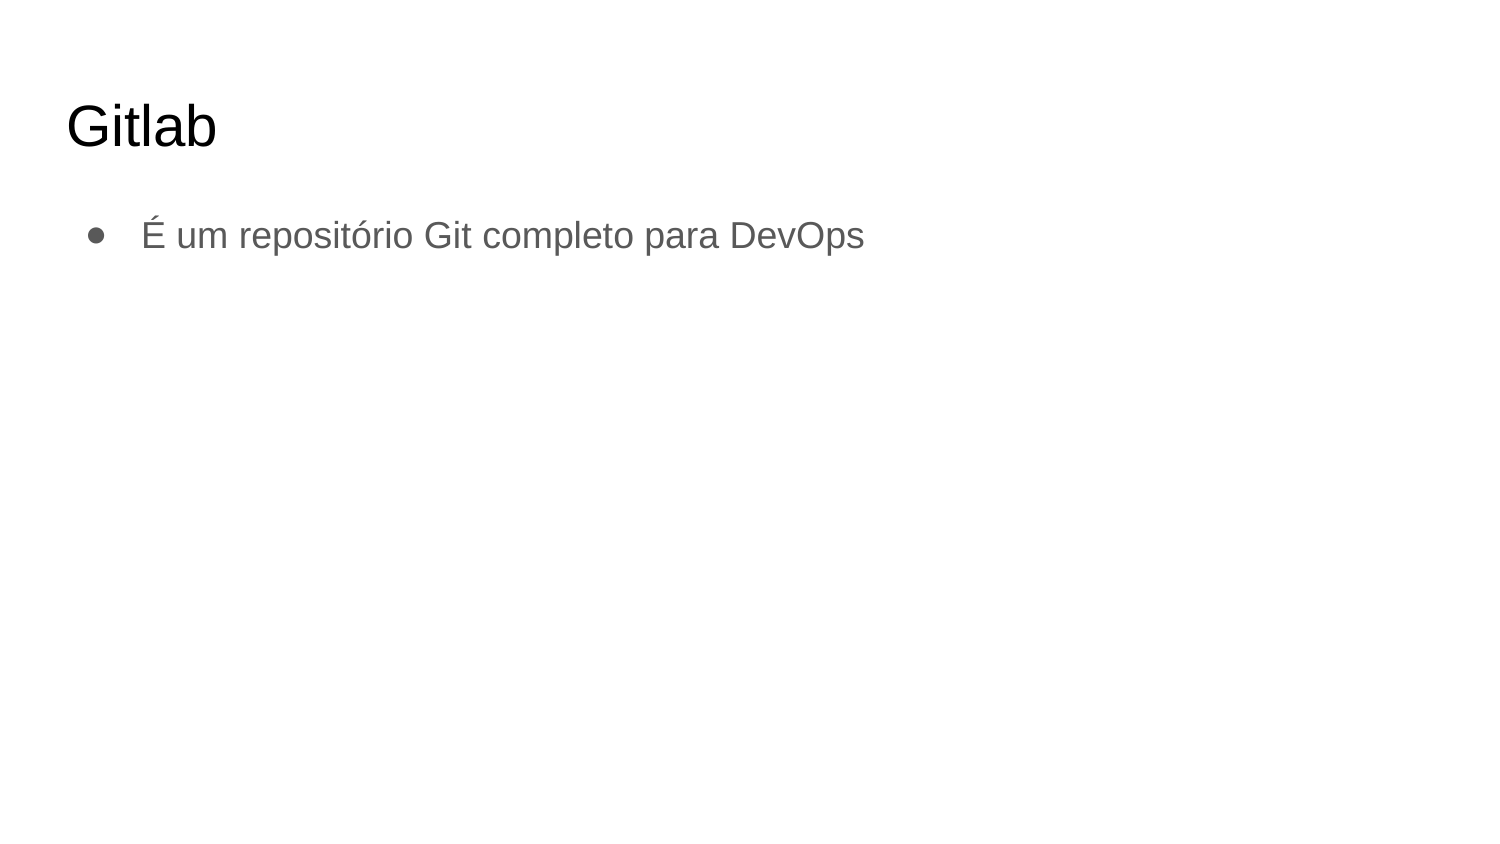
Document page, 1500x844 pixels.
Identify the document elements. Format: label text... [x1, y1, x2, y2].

list É um repositório Git completo para DevOps [51, 189, 1489, 750]
title Gitlab [51, 72, 1449, 167]
